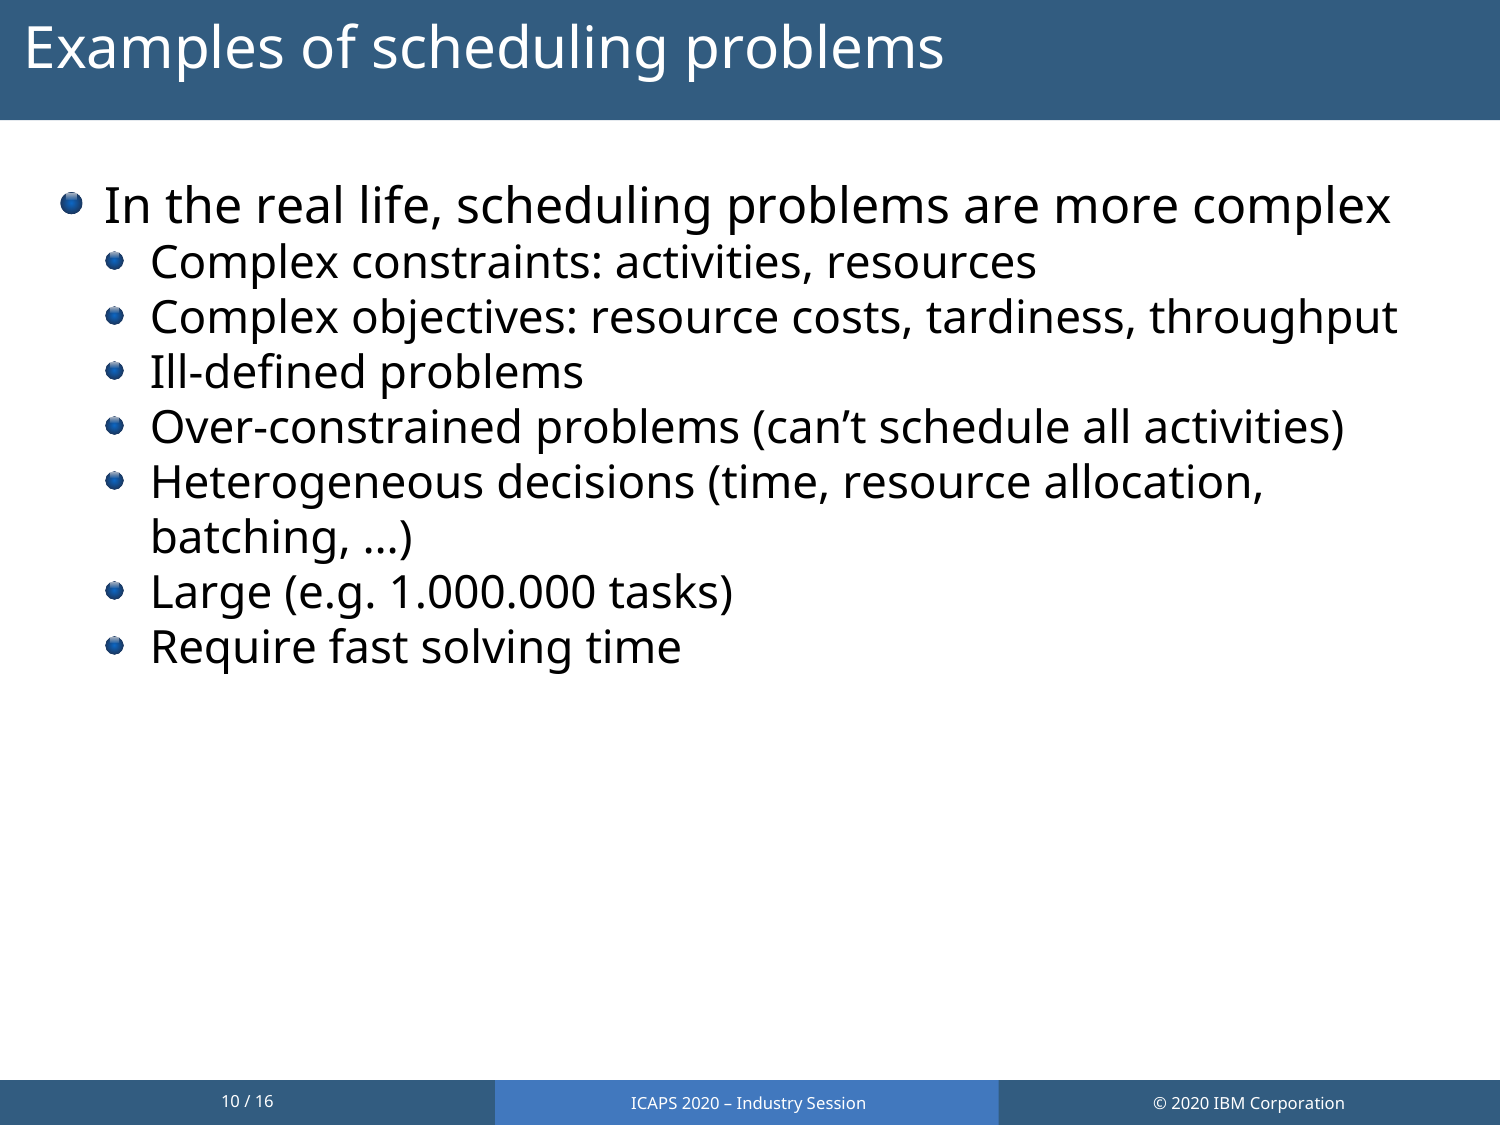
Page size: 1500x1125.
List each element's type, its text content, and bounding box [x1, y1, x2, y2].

title Examples of scheduling problems [0, 0, 1500, 121]
list In the real life, scheduling problems are more complex Complex constraints: activities, resources Complex objectives: resource costs, tardiness, throughput Ill-defined problems Over-constrained problems (can’t schedule all activities) Heterogeneous decisions (time, resource allocation, batching, …) Large (e.g. 1.000.000 tasks) Require fast solving time [45, 165, 1441, 1036]
